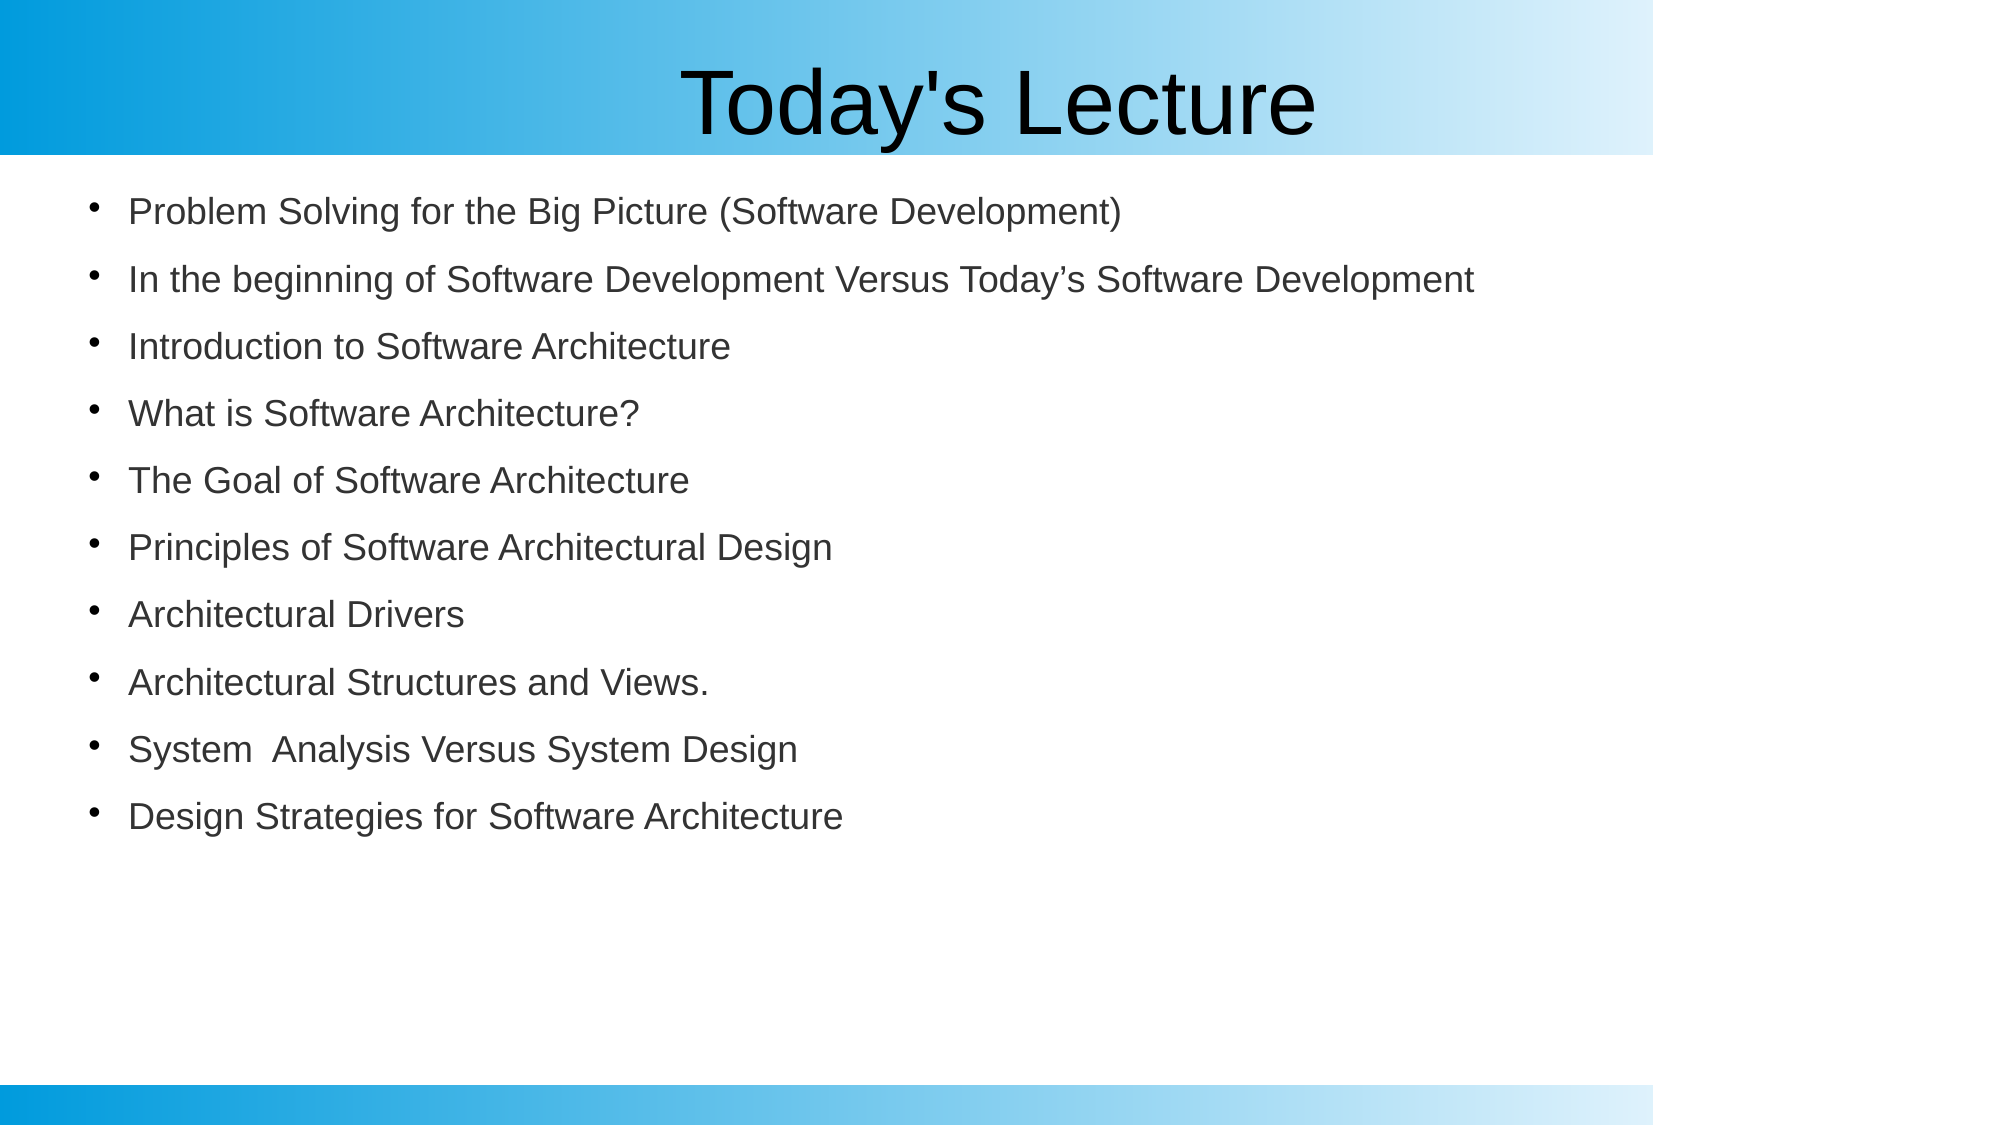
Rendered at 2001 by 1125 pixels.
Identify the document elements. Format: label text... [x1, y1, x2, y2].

list Problem Solving for the Big Picture (Software Development) In the beginning of Software Development Versus Today’s Software Development Introduction to Software Architecture What is Software Architecture? The Goal of Software Architecture Principles of Software Architectural Design Architectural Drivers Architectural Structures and Views. System Analysis Versus System Design Design Strategies for Software Architecture [75, 187, 1875, 840]
title Today's Lecture [99, 44, 1900, 150]
